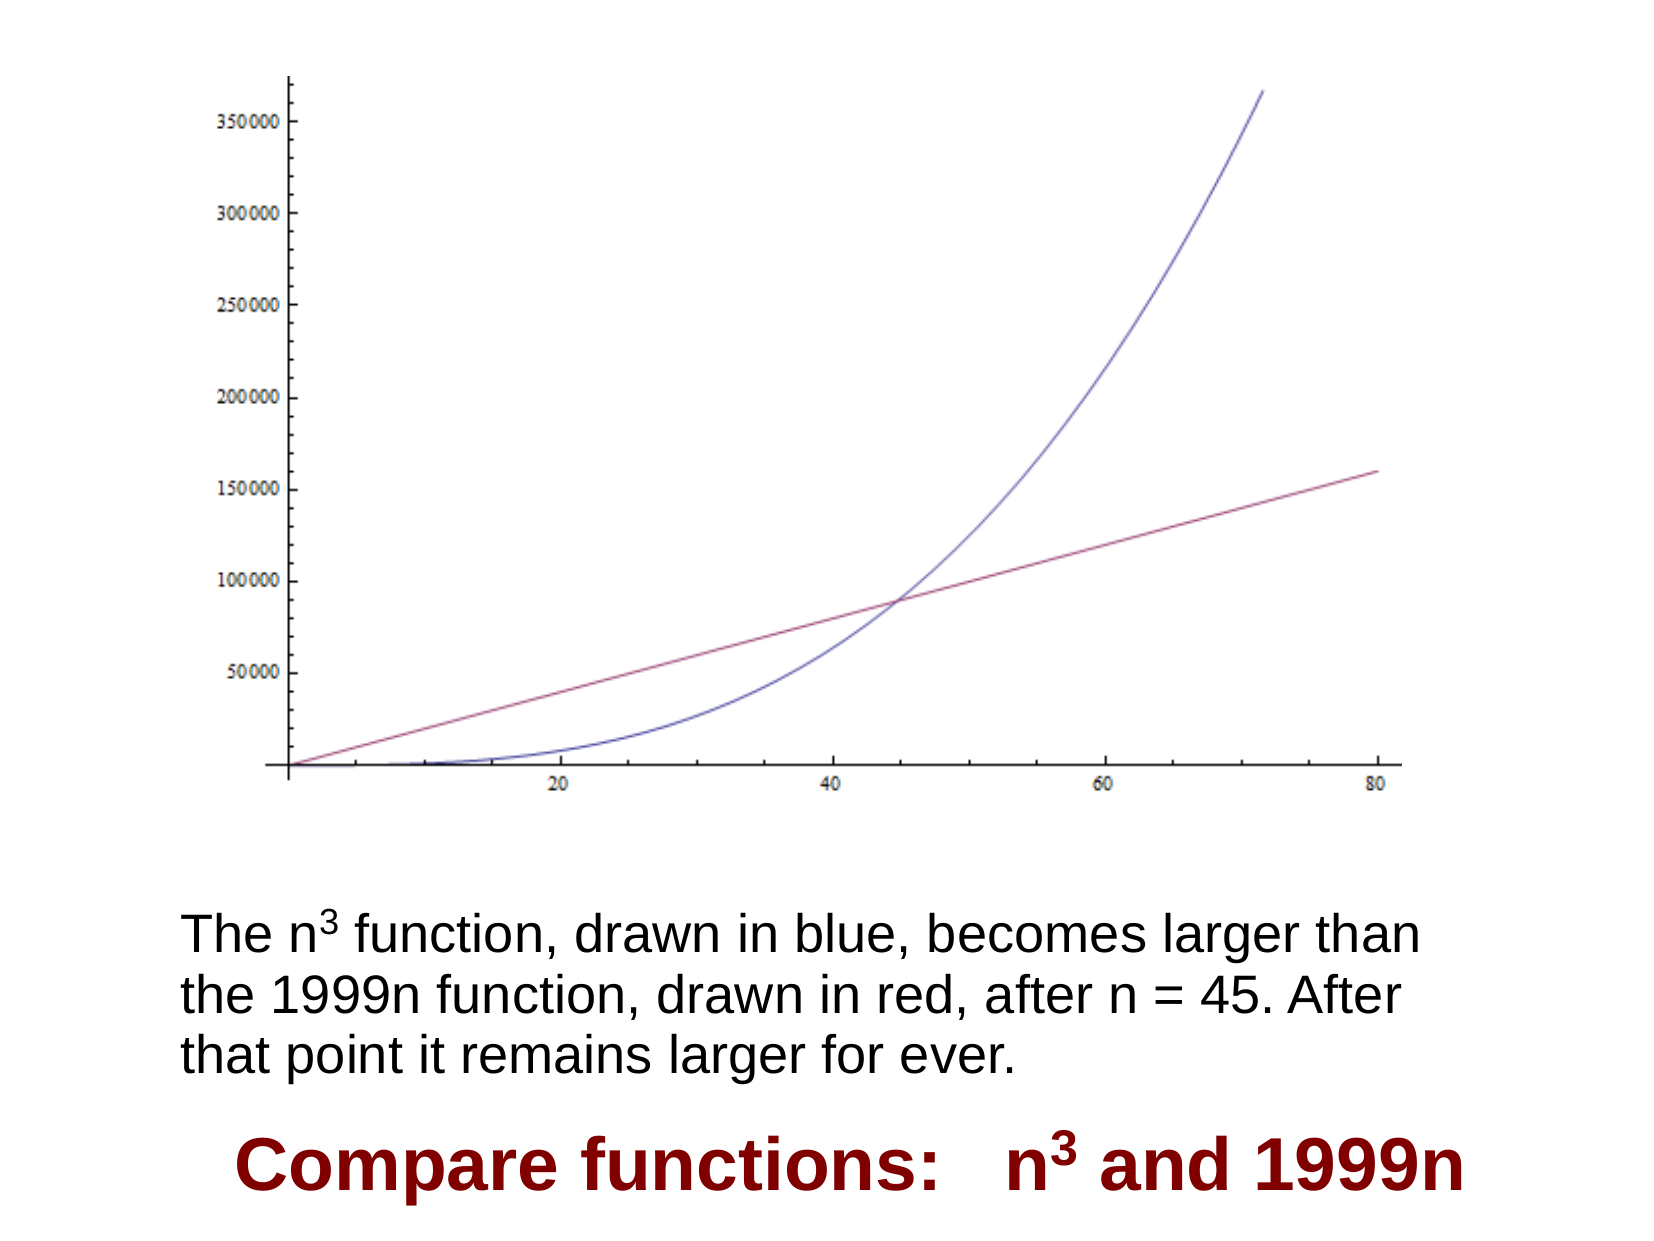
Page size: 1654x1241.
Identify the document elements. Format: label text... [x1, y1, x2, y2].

picture [217, 76, 1402, 797]
title Compare functions: n3 and 1999n [106, 1056, 1595, 1241]
text_box The n3 function, drawn in blue, becomes larger than the 1999n function, drawn in red, after n = 45. After that point it remains larger for ever. [165, 894, 1471, 1056]
